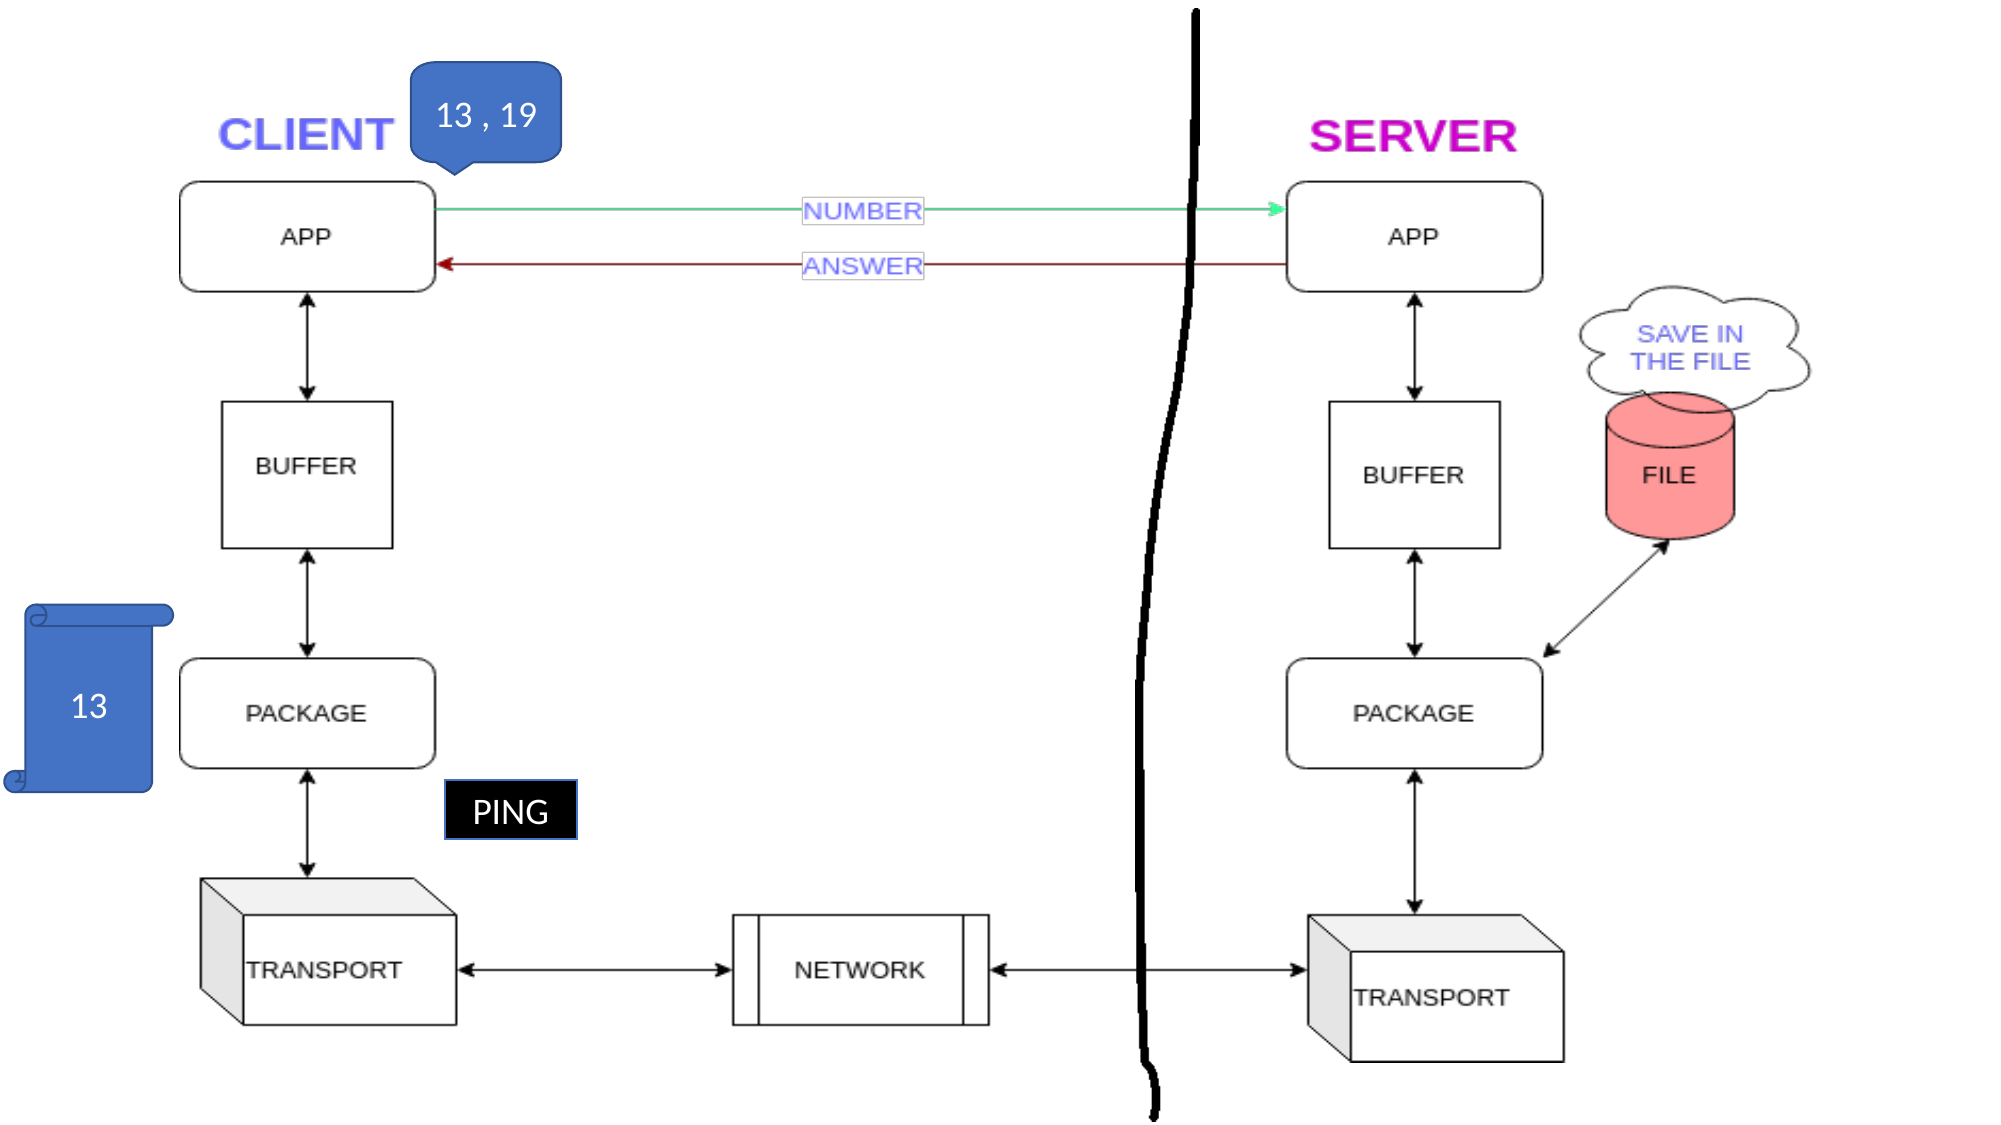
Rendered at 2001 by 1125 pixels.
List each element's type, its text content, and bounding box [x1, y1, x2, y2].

picture [179, 8, 1821, 1122]
text_box PING [445, 780, 577, 839]
text_box 13 [4, 604, 174, 793]
text_box 13 , 19 [410, 62, 562, 175]
